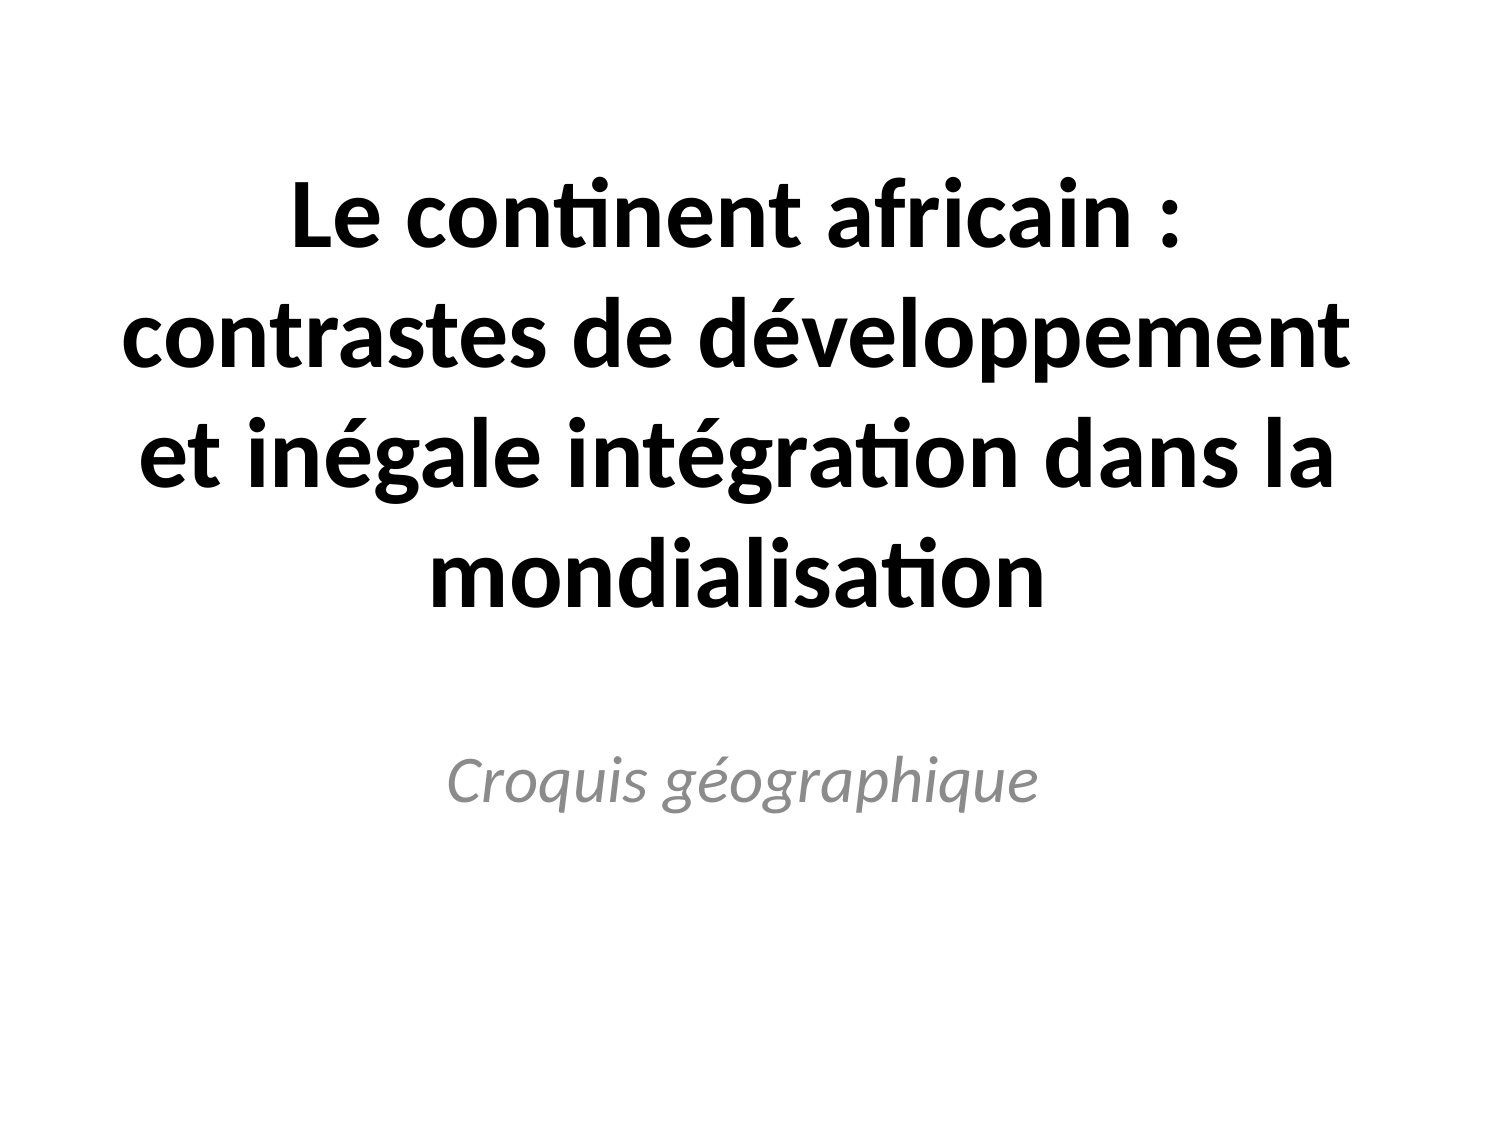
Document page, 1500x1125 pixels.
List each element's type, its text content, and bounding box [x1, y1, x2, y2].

subtitle Croquis géographique [218, 727, 1269, 1016]
title Le continent africain : contrastes de développement et inégale intégration dans la mondialisation [100, 267, 1376, 509]
